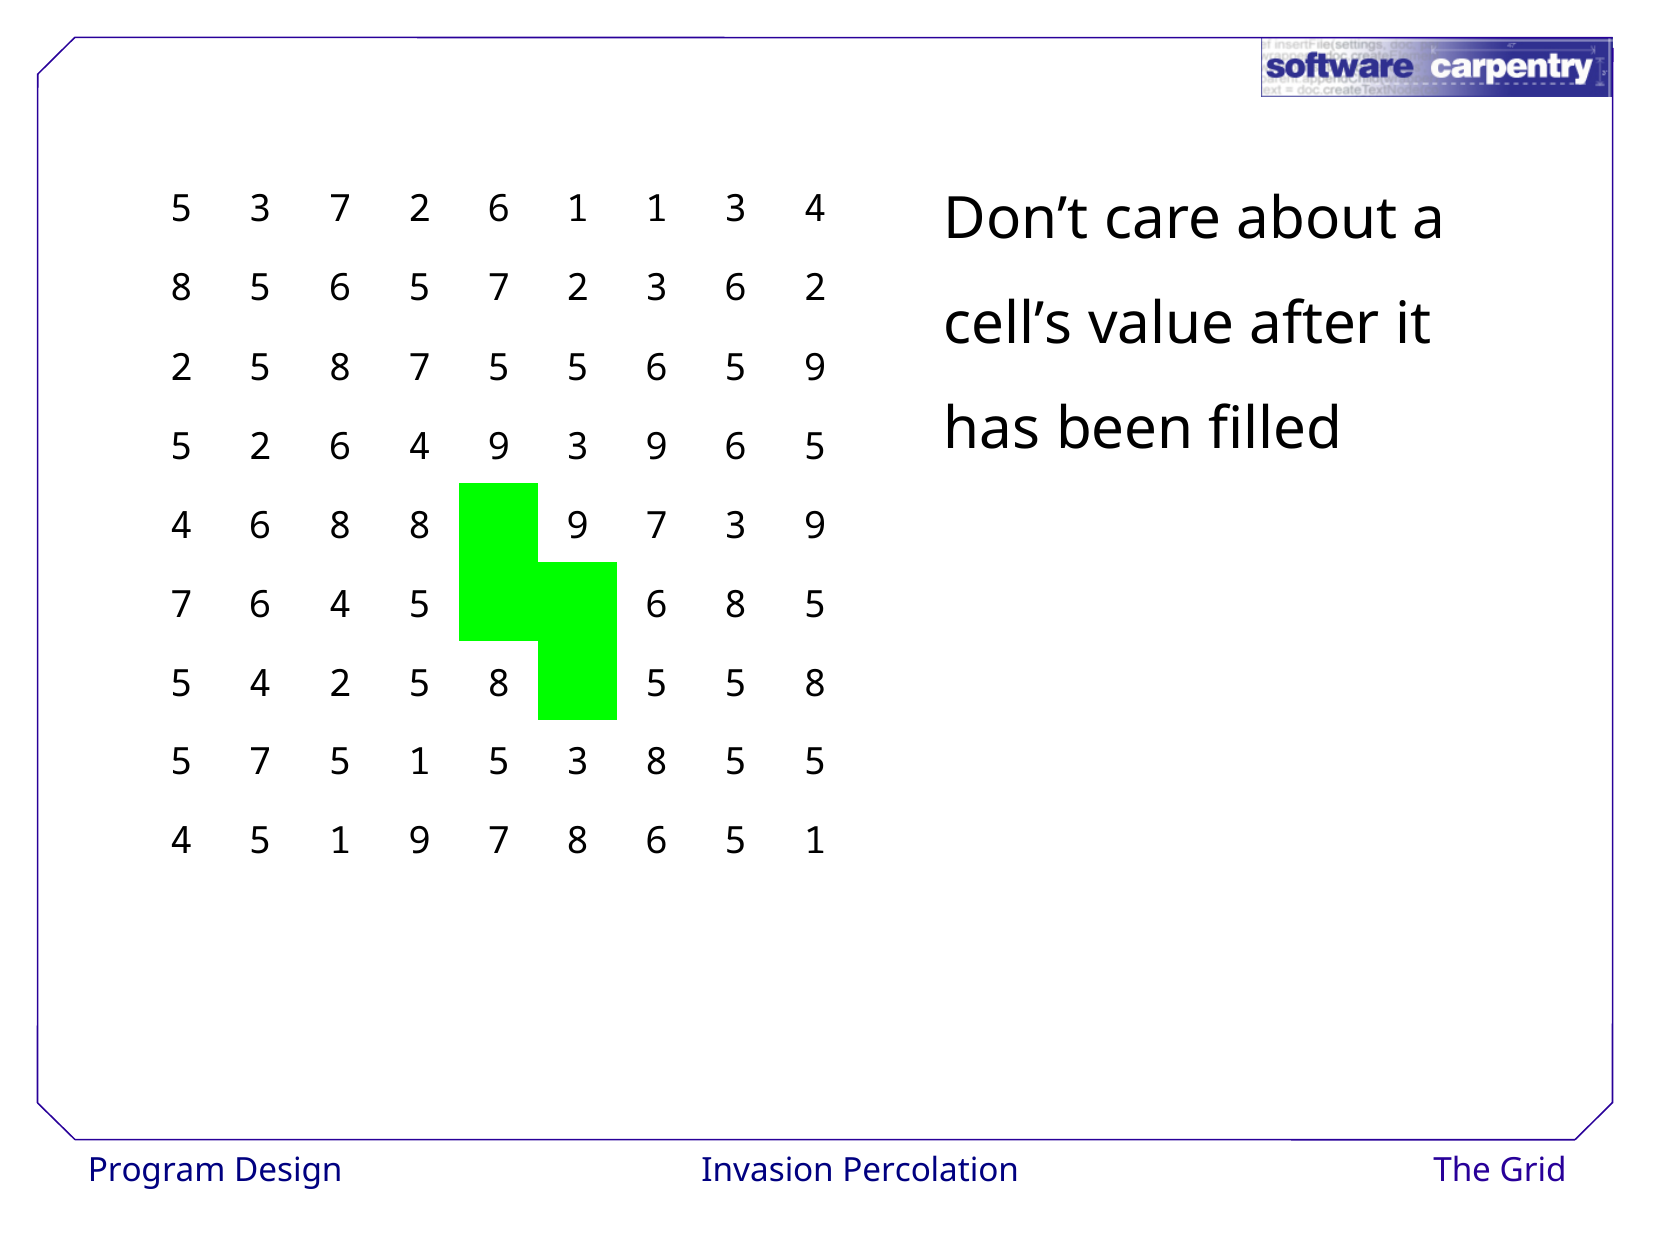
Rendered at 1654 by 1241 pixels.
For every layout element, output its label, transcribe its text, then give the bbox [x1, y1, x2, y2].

table_cell 5 [142, 720, 221, 799]
table_cell 3 [696, 483, 775, 562]
table_cell 5 [380, 245, 459, 326]
table_header 1 [538, 166, 617, 245]
table_header 3 [696, 166, 775, 245]
table_cell 5 [617, 641, 696, 720]
table_cell 6 [617, 326, 696, 404]
table_cell 3 [538, 404, 617, 483]
table_cell 5 [300, 720, 380, 799]
picture [1261, 39, 1613, 97]
table_cell 4 [300, 562, 380, 641]
table_cell 8 [696, 562, 775, 641]
table_cell 5 [696, 799, 775, 878]
table_cell 3 [617, 245, 696, 326]
table_cell 6 [696, 245, 775, 326]
table_header 4 [775, 166, 855, 245]
table_cell [459, 483, 538, 562]
table_cell 7 [459, 799, 538, 878]
table_cell 4 [142, 483, 221, 562]
text_box Don’t care about a cell’s value after it has been filled [929, 138, 1461, 469]
table_cell 9 [617, 404, 696, 483]
table_cell [538, 641, 617, 720]
table_cell 5 [380, 641, 459, 720]
table_cell 4 [380, 404, 459, 483]
table_cell 5 [142, 404, 221, 483]
table_cell 9 [538, 483, 617, 562]
table_cell 3 [538, 720, 617, 799]
table_cell 6 [696, 404, 775, 483]
table_cell 7 [142, 562, 221, 641]
table_cell 8 [300, 326, 380, 404]
table_cell 7 [221, 720, 300, 799]
table_cell 5 [696, 720, 775, 799]
table_cell 2 [538, 245, 617, 326]
table_cell 5 [459, 720, 538, 799]
table_header 2 [380, 166, 459, 245]
table_cell 1 [300, 799, 380, 878]
table_cell 6 [300, 245, 380, 326]
table_cell 5 [696, 641, 775, 720]
table_cell 8 [538, 799, 617, 878]
table_cell 9 [380, 799, 459, 878]
table_cell [538, 562, 617, 641]
table_cell 9 [775, 483, 855, 562]
table_cell 8 [300, 483, 380, 562]
table_cell 5 [775, 720, 855, 799]
table_cell 9 [459, 404, 538, 483]
table_cell 5 [142, 641, 221, 720]
table_cell 5 [696, 326, 775, 404]
table_cell [459, 562, 538, 641]
table_cell 2 [142, 326, 221, 404]
table_cell 5 [221, 245, 300, 326]
table_cell 6 [617, 562, 696, 641]
table_cell 6 [300, 404, 380, 483]
table_cell 5 [775, 562, 855, 641]
table_cell 9 [775, 326, 855, 404]
table_cell 7 [617, 483, 696, 562]
table_cell 2 [300, 641, 380, 720]
table_cell 5 [775, 404, 855, 483]
table_cell 8 [775, 641, 855, 720]
table_cell 1 [775, 799, 855, 878]
table_cell 8 [617, 720, 696, 799]
table_cell 6 [221, 483, 300, 562]
table_header 6 [459, 166, 538, 245]
table_cell 7 [380, 326, 459, 404]
table_cell 8 [459, 641, 538, 720]
table_cell 2 [775, 245, 855, 326]
table_cell 6 [617, 799, 696, 878]
table_cell 1 [380, 720, 459, 799]
table_cell 4 [142, 799, 221, 878]
table_cell 5 [221, 326, 300, 404]
table_cell 8 [142, 245, 221, 326]
table_cell 5 [538, 326, 617, 404]
table_header 3 [221, 166, 300, 245]
table_cell 6 [221, 562, 300, 641]
table_cell 8 [380, 483, 459, 562]
table_cell 7 [459, 245, 538, 326]
table_cell 2 [221, 404, 300, 483]
table_header 5 [142, 166, 221, 245]
table_header 1 [617, 166, 696, 245]
table_cell 5 [380, 562, 459, 641]
table_cell 4 [221, 641, 300, 720]
table_cell 5 [459, 326, 538, 404]
table_cell 5 [221, 799, 300, 878]
table_header 7 [300, 166, 380, 245]
